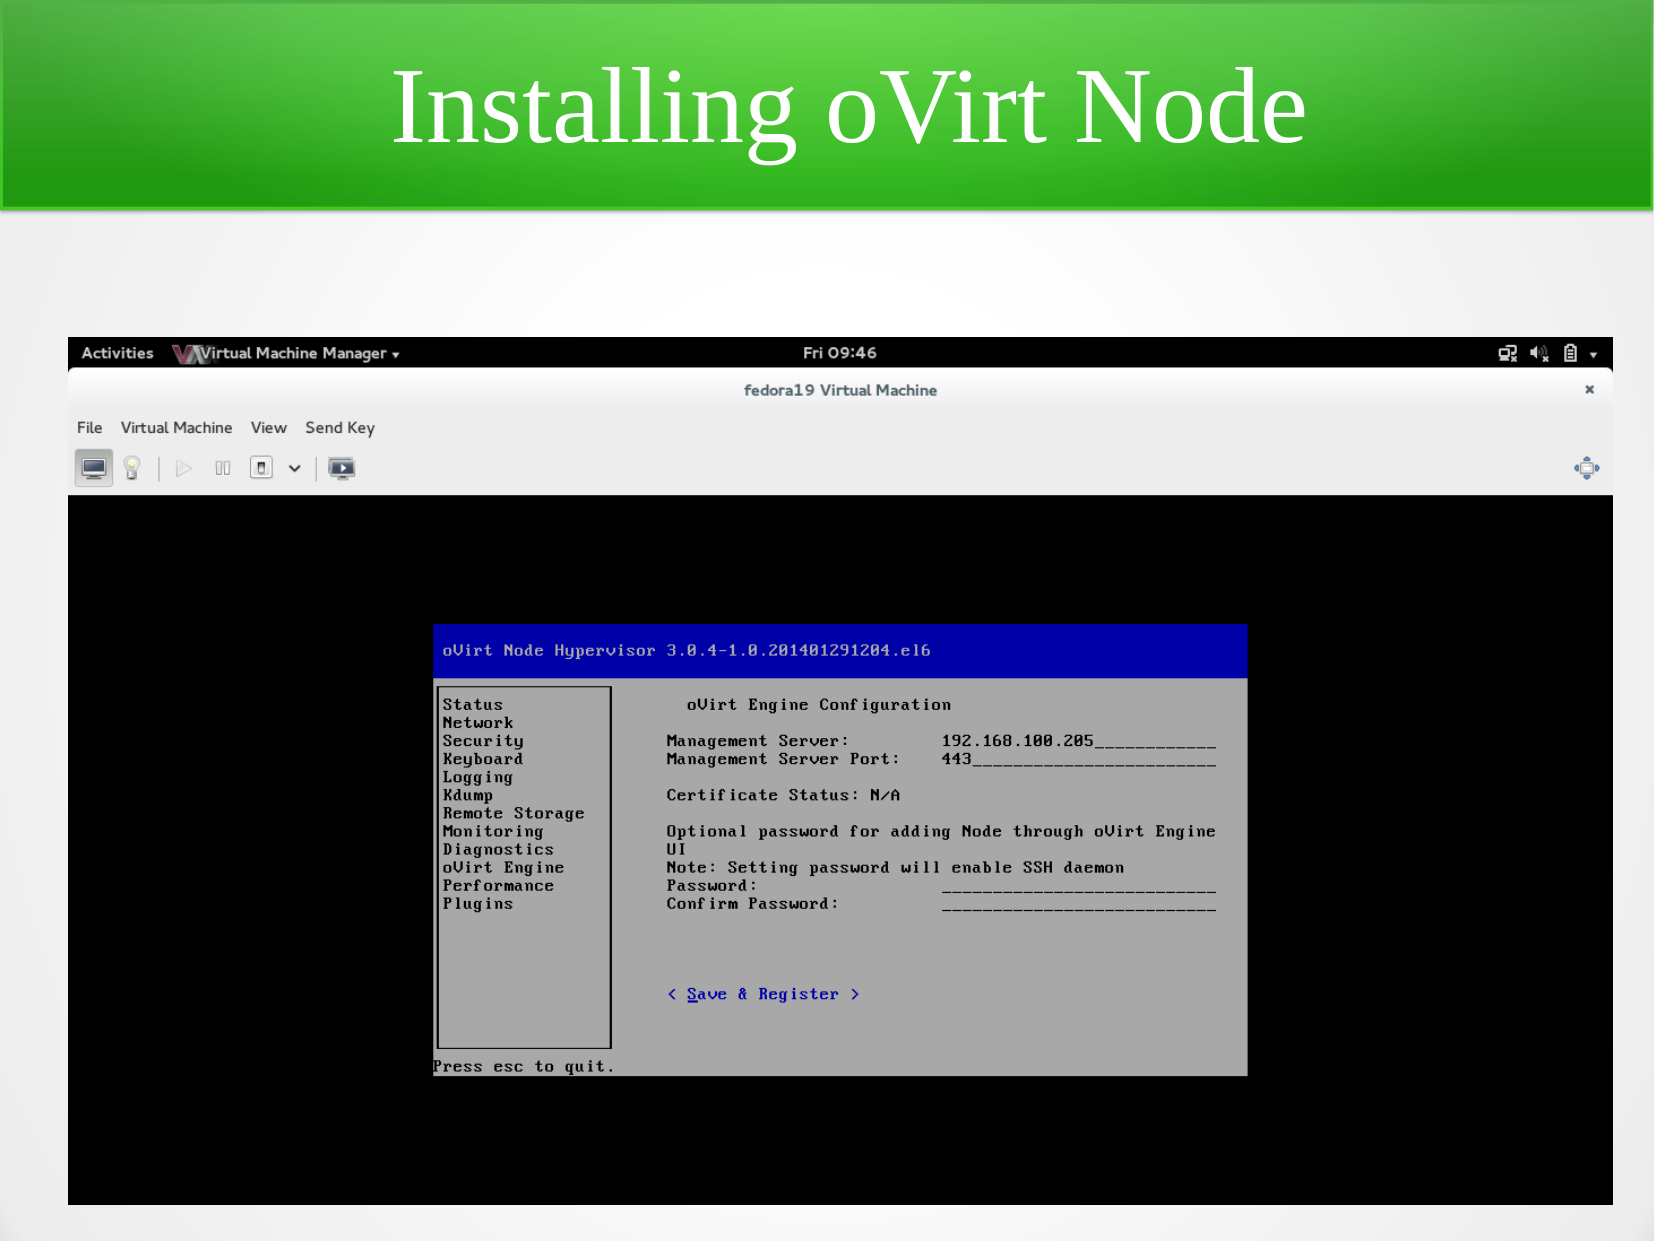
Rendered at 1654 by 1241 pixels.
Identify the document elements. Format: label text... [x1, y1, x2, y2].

title Installing oVirt Node [86, 11, 1576, 200]
picture [68, 337, 1613, 1205]
